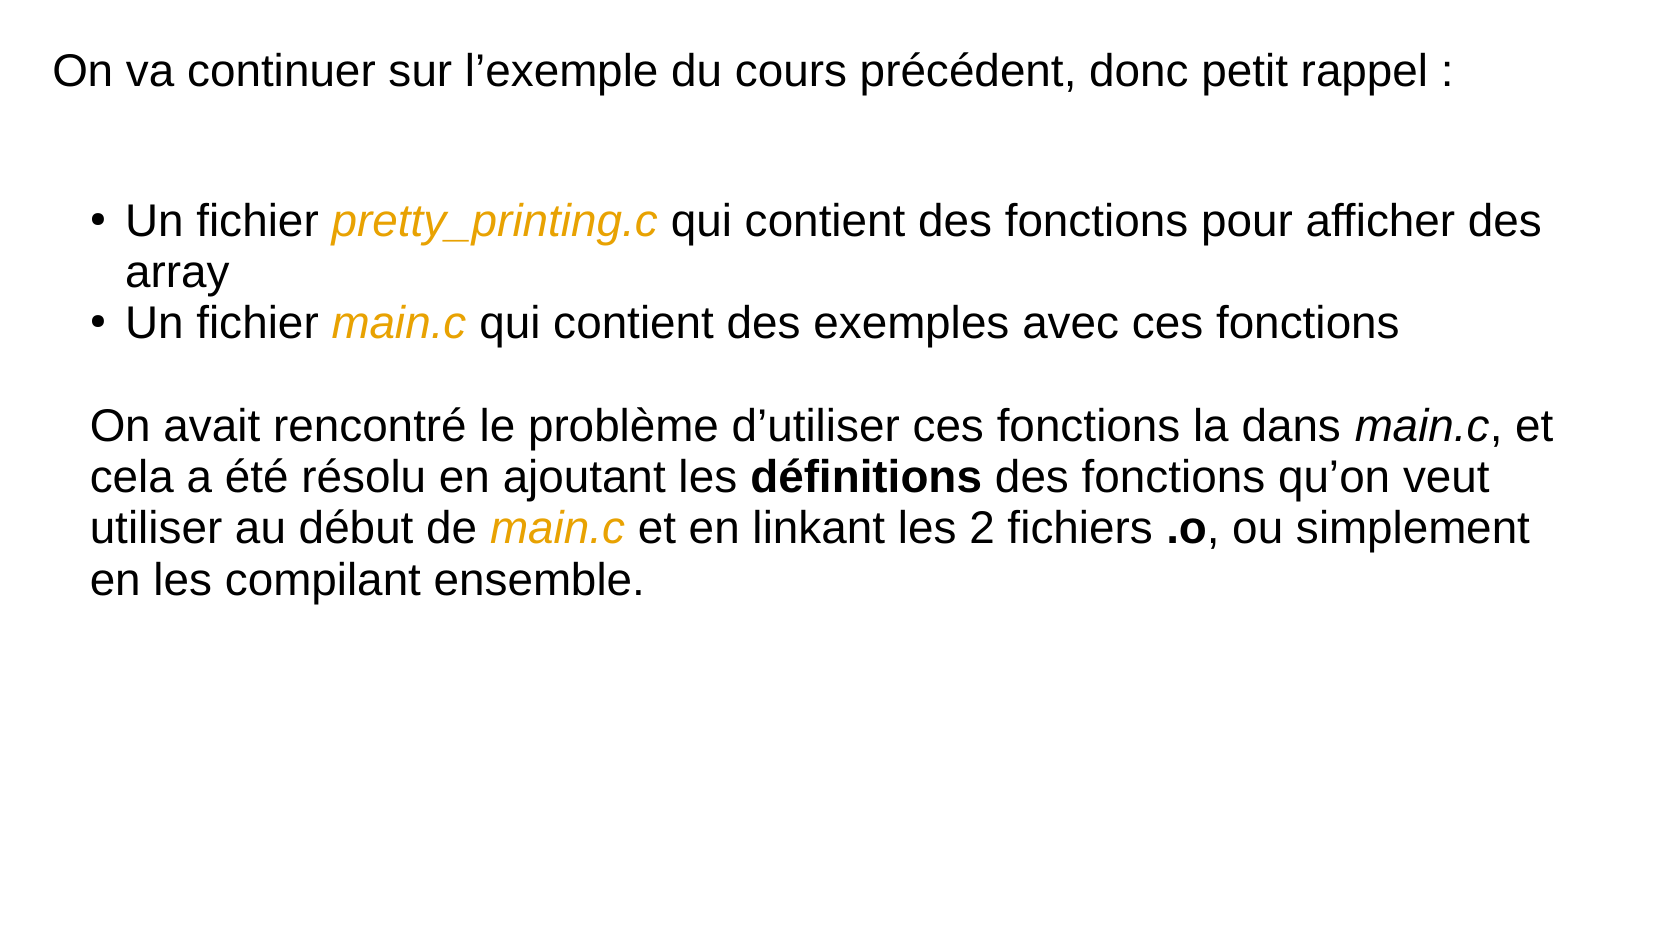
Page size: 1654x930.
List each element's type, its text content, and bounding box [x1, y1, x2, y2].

text_box On va continuer sur l’exemple du cours précédent, donc petit rappel : [37, 37, 1612, 150]
text_box Un fichier pretty_printing.c qui contient des fonctions pour afficher des array Un fichier main.c qui contient des exemples avec ces fonctions On avait rencontré le problème d’utiliser ces fonctions la dans main.c, et cela a été résolu en ajoutant les définitions des fonctions qu’on veut utiliser au début de main.c et en linkant les 2 fichiers .o, ou simplement en les compilant ensemble. [74, 187, 1575, 863]
